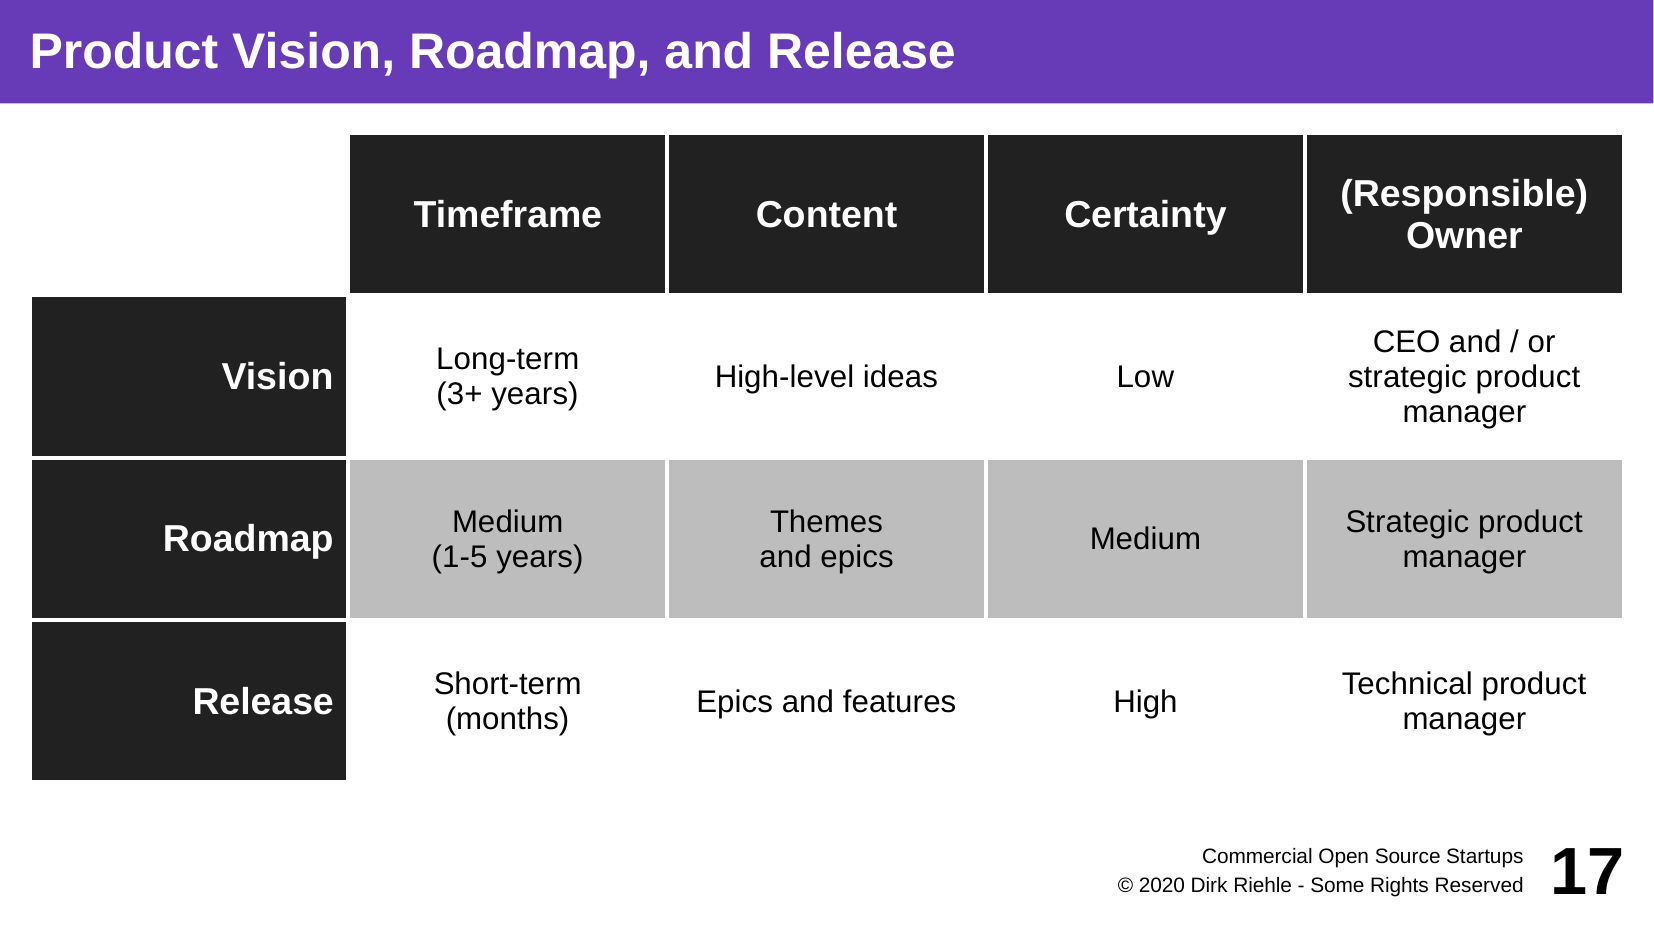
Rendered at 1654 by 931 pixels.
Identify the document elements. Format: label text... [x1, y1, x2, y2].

table_cell Roadmap [32, 460, 346, 618]
table_header [32, 135, 346, 293]
table_cell CEO and / or strategic product manager [1307, 297, 1622, 456]
table_cell Long-term (3+ years) [350, 297, 665, 456]
table_header Timeframe [350, 135, 665, 293]
table_cell Vision [32, 297, 346, 456]
table_cell Short-term (months) [350, 622, 665, 780]
table_cell Low [988, 297, 1303, 456]
table_cell Medium (1-5 years) [350, 460, 665, 618]
table_cell High [988, 622, 1303, 780]
table_cell High-level ideas [669, 297, 984, 456]
table_header Certainty [988, 135, 1303, 293]
table_cell Strategic product manager [1307, 460, 1622, 618]
table_cell Technical product manager [1307, 622, 1622, 780]
table_cell Medium [988, 460, 1303, 618]
table_header Content [669, 135, 984, 293]
table_cell Themes and epics [669, 460, 984, 618]
title Product Vision, Roadmap, and Release [0, 0, 1654, 104]
table_header (Responsible) Owner [1307, 135, 1622, 293]
table_cell Release [32, 622, 346, 780]
table_cell Epics and features [669, 622, 984, 780]
